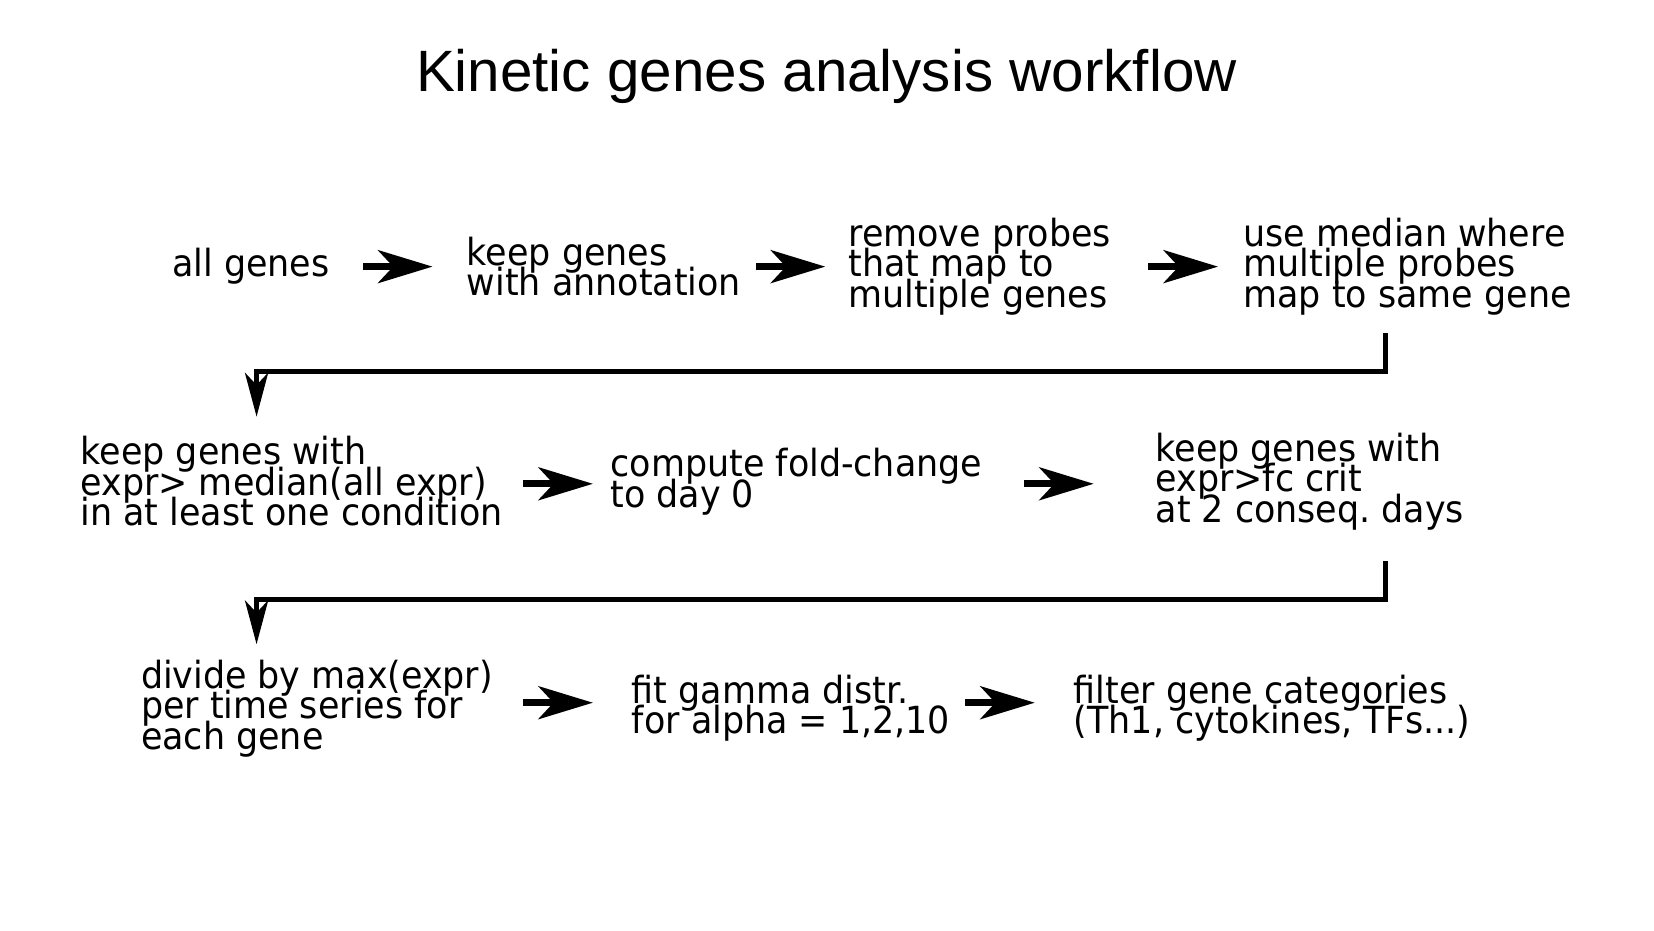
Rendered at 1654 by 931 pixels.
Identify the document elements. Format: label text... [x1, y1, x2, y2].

title Kinetic genes analysis workflow [82, 37, 1571, 106]
picture [82, 217, 1571, 758]
